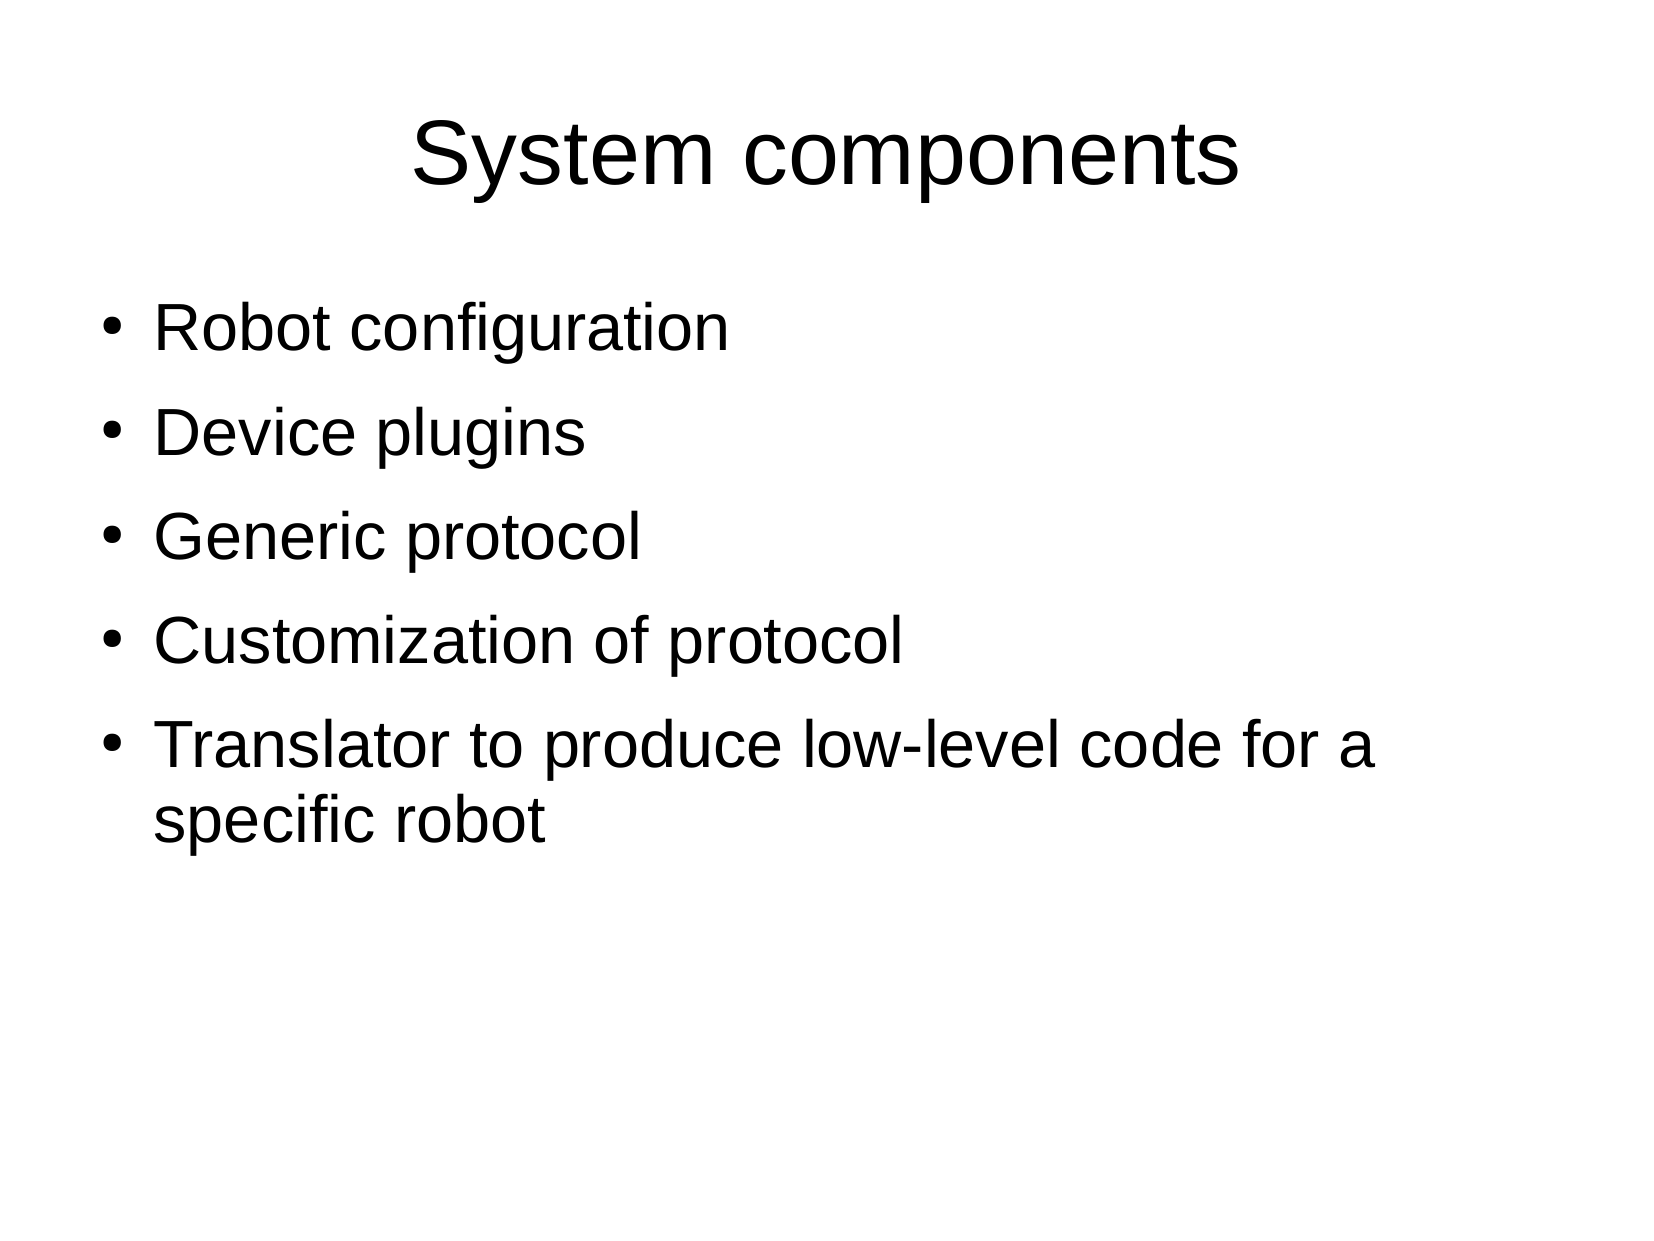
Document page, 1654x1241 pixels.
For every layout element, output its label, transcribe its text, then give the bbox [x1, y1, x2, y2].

list Robot configuration Device plugins Generic protocol Customization of protocol Translator to produce low-level code for a specific robot [82, 290, 1571, 1109]
title System components [82, 56, 1571, 250]
